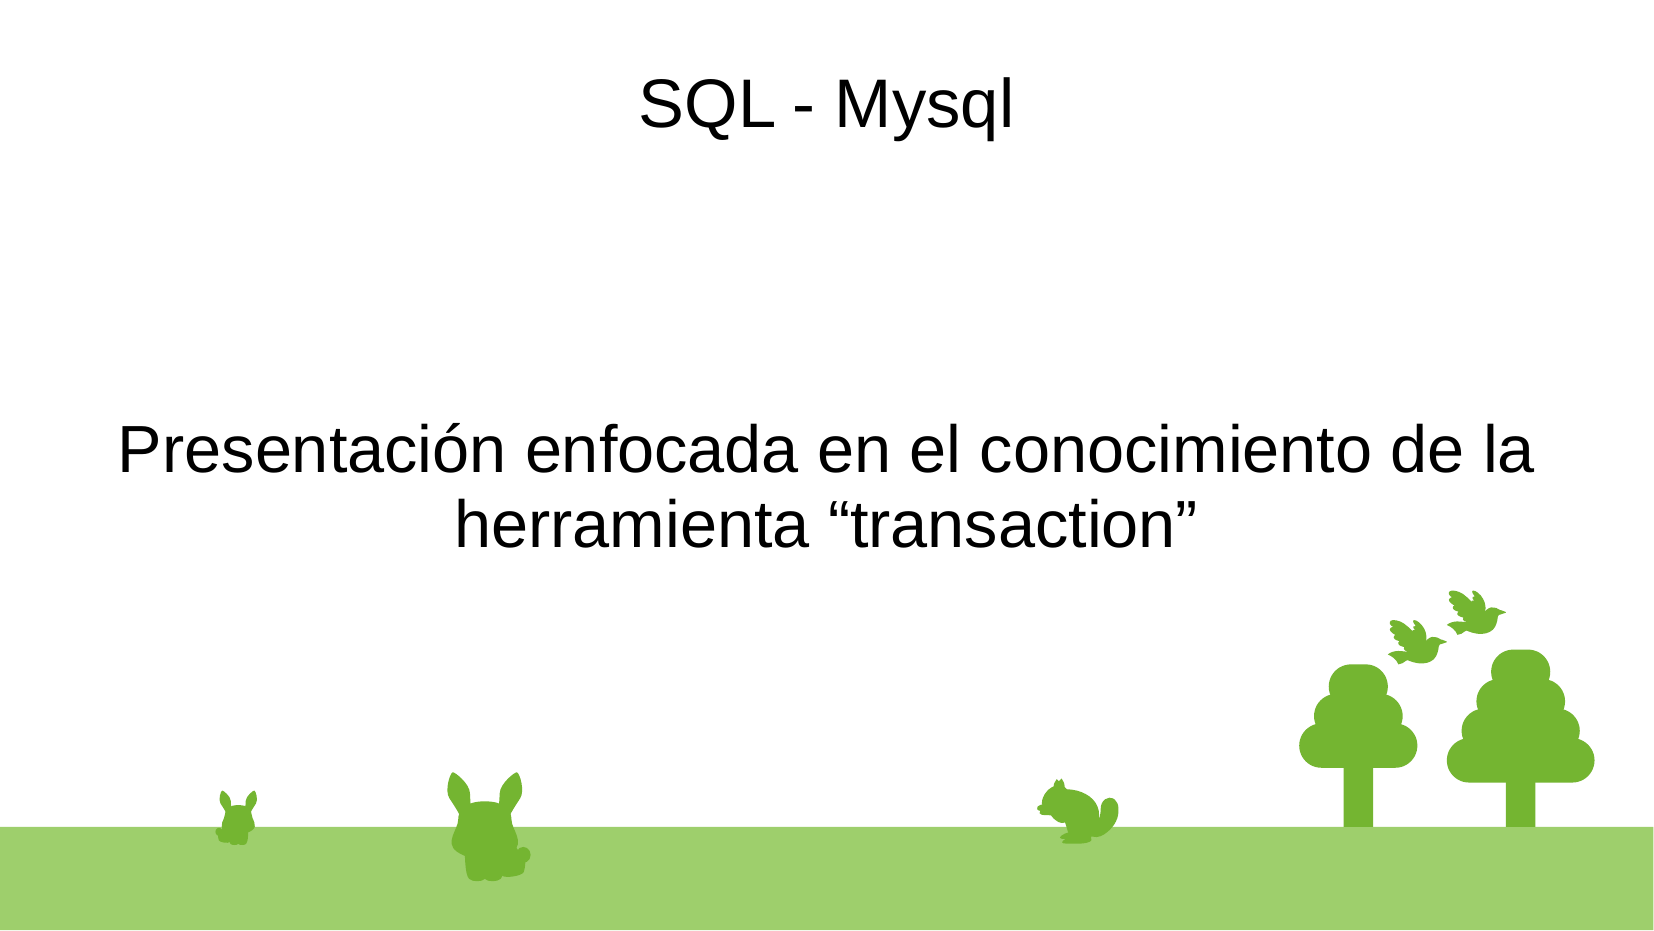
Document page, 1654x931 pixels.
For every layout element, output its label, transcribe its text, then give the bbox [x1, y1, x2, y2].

title SQL - Mysql [88, 29, 1565, 178]
subtitle Presentación enfocada en el conocimiento de la herramienta “transaction” [88, 206, 1565, 768]
